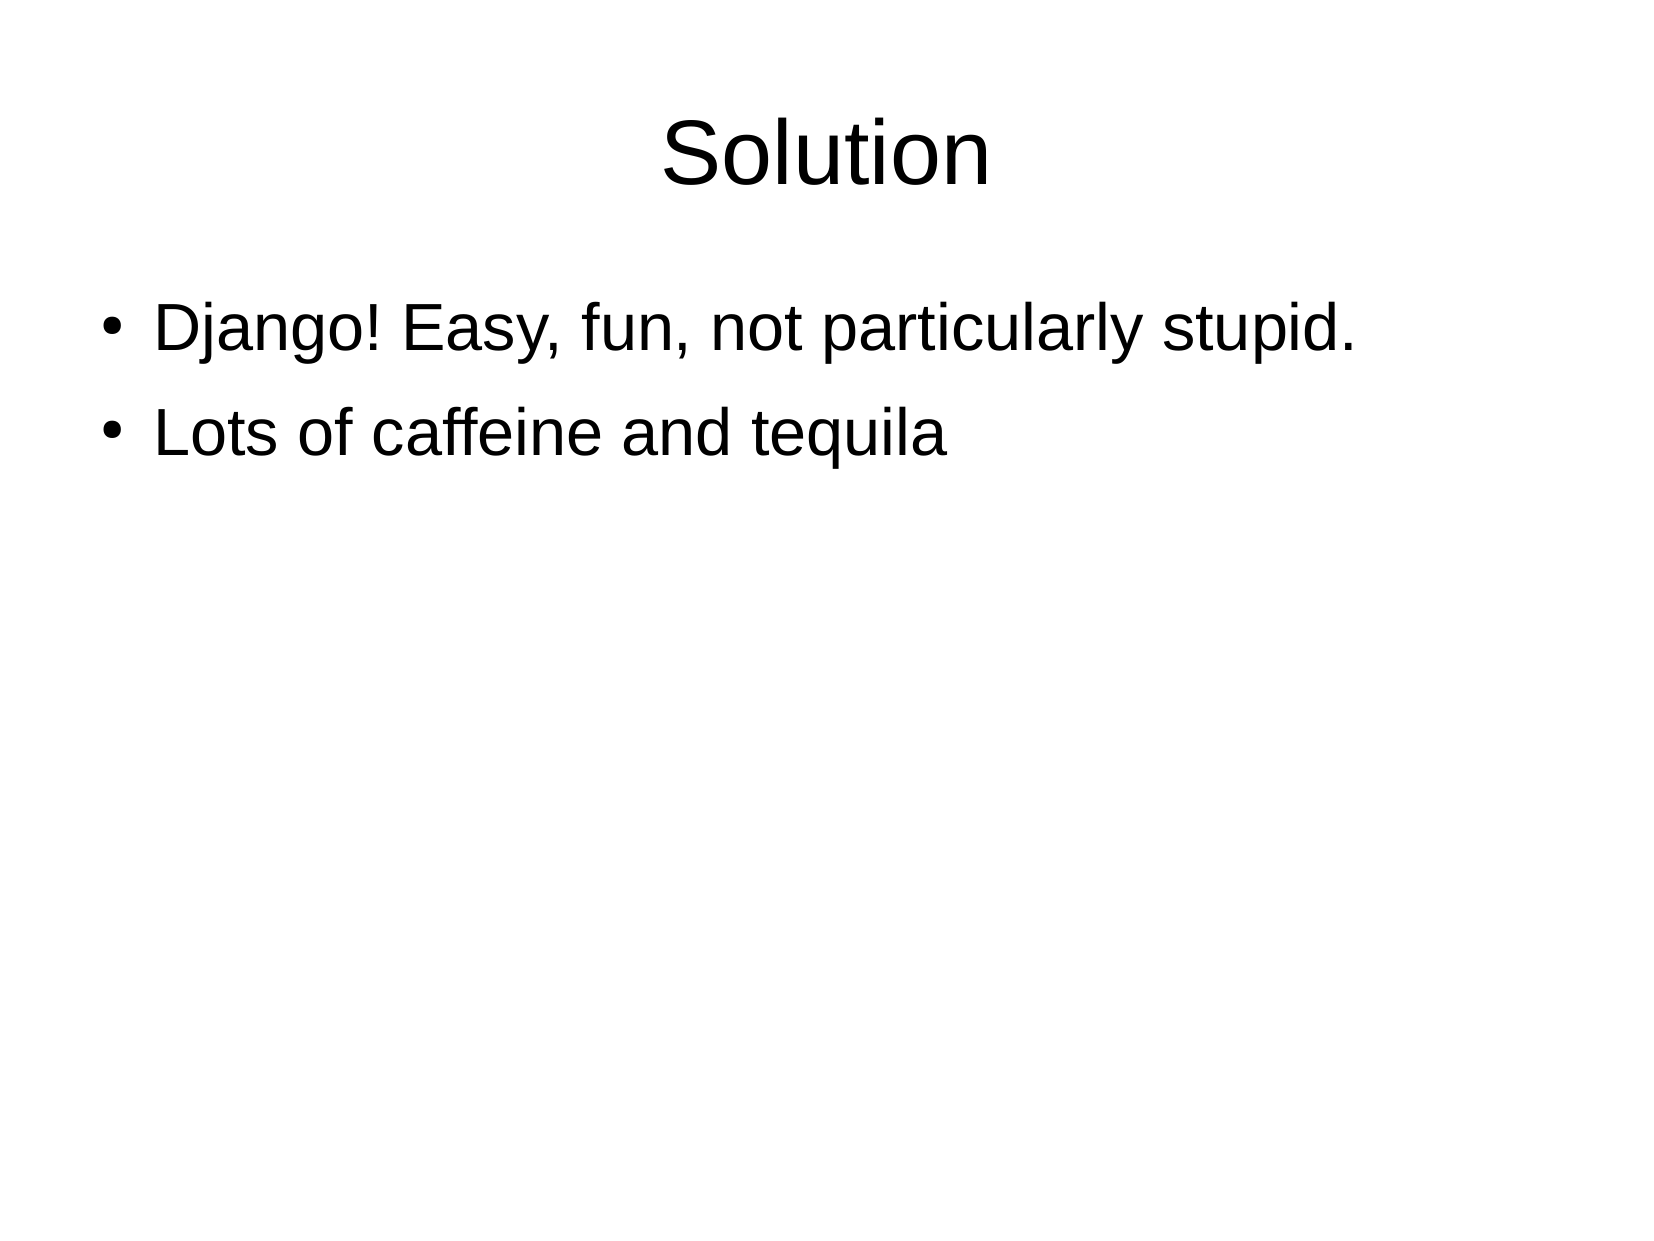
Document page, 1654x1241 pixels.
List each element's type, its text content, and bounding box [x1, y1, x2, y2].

list Django! Easy, fun, not particularly stupid. Lots of caffeine and tequila [82, 290, 1571, 1109]
title Solution [82, 49, 1571, 257]
